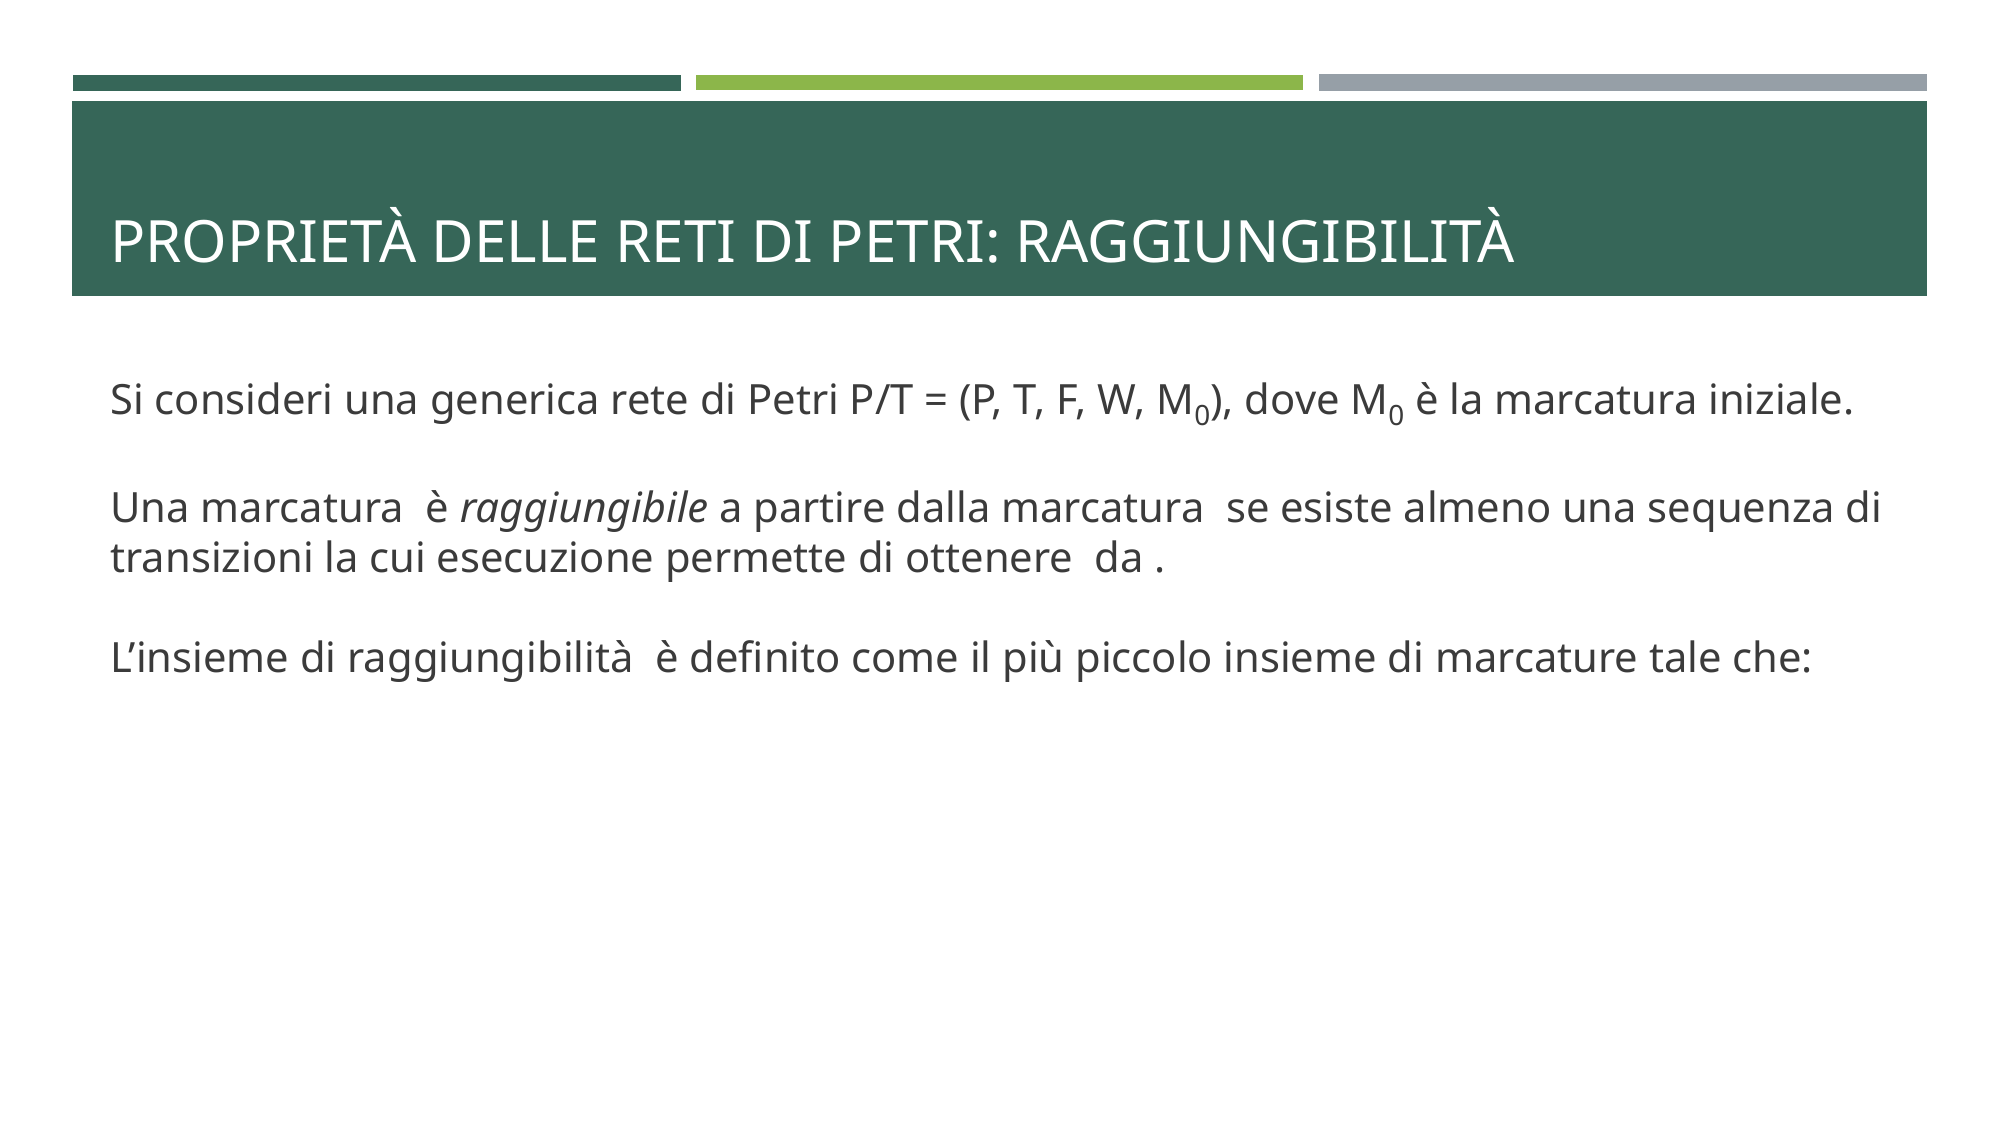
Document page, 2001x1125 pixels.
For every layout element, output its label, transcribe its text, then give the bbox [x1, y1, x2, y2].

text_box Si consideri una generica rete di Petri P/T = (P, T, F, W, M0), dove M0 è la marcatura iniziale. Una marcatura è raggiungibile a partire dalla marcatura se esiste almeno una sequenza di transizioni la cui esecuzione permette di ottenere da . L’insieme di raggiungibilità è definito come il più piccolo insieme di marcature tale che: [95, 365, 1905, 987]
title Proprietà delle reti di petri: raggiungibilità [95, 115, 1905, 282]
